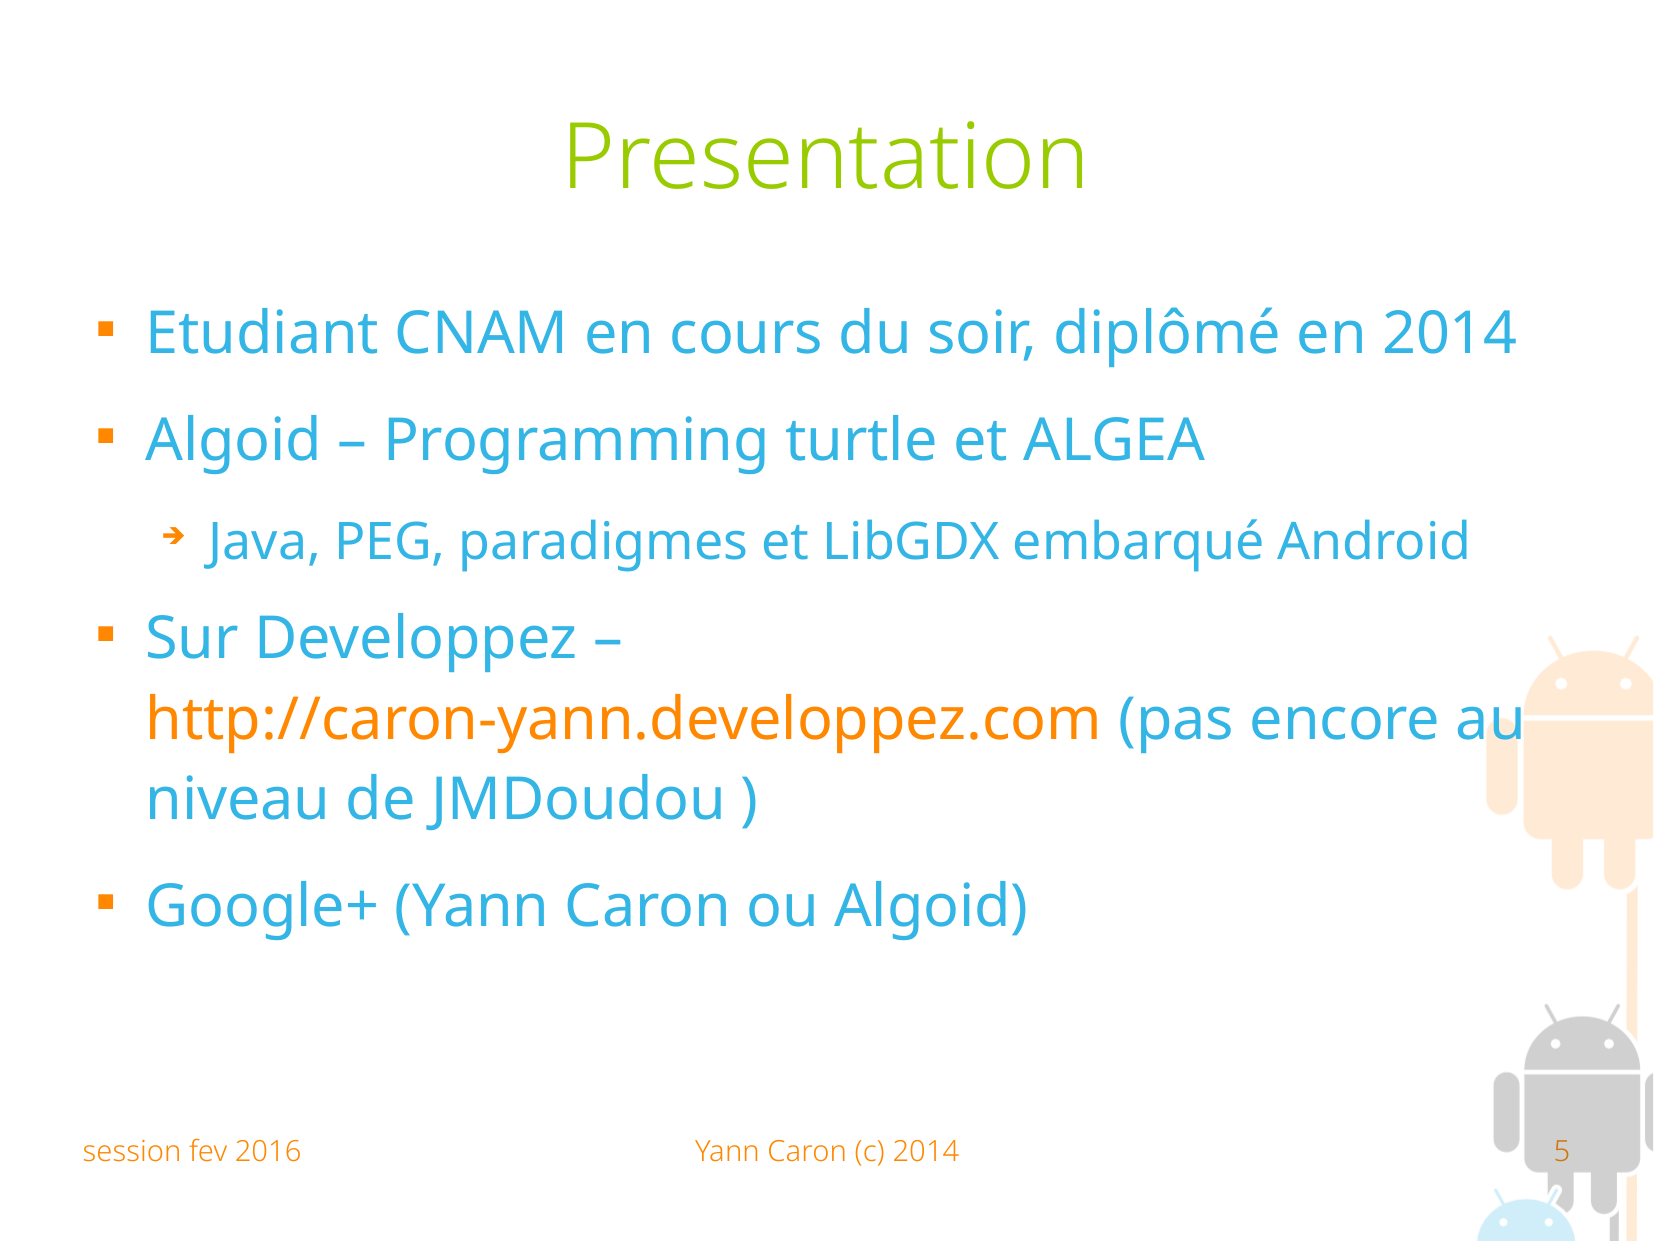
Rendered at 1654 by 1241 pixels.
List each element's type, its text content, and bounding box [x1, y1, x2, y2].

picture [240, 423, 1654, 1241]
list Etudiant CNAM en cours du soir, diplômé en 2014 Algoid – Programming turtle et ALGEA Java, PEG, paradigmes et LibGDX embarqué Android Sur Developpez – http://caron-yann.developpez.com (pas encore au niveau de JMDoudou ) Google+ (Yann Caron ou Algoid) [82, 290, 1571, 1010]
title Presentation [82, 49, 1571, 257]
